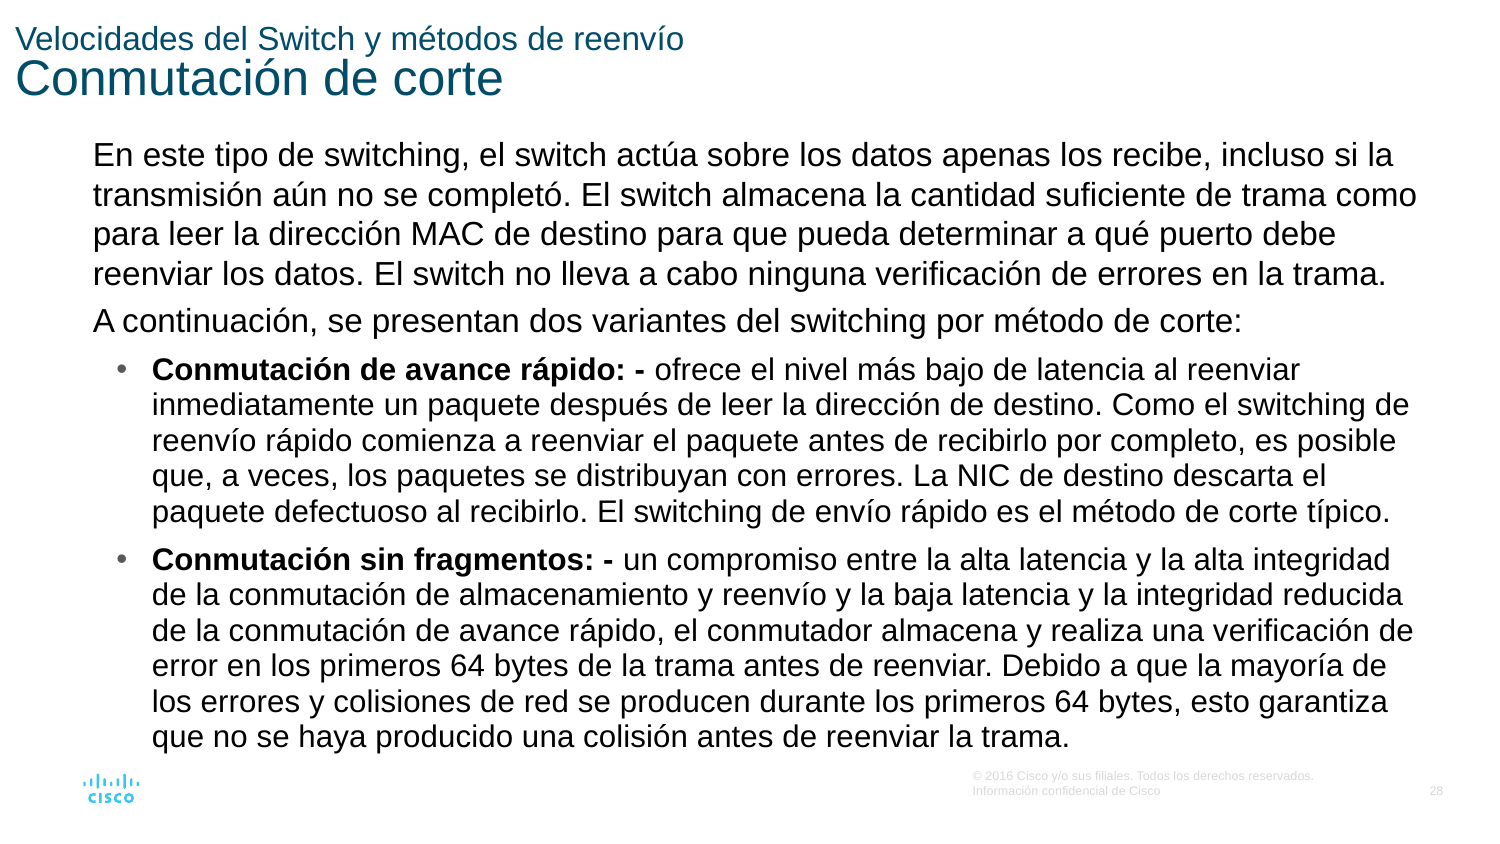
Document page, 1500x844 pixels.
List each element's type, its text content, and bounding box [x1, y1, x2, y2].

title Velocidades del Switch y métodos de reenvío Conmutación de corte [0, 5, 1369, 126]
list En este tipo de switching, el switch actúa sobre los datos apenas los recibe, incluso si la transmisión aún no se completó. El switch almacena la cantidad suficiente de trama como para leer la dirección MAC de destino para que pueda determinar a qué puerto debe reenviar los datos. El switch no lleva a cabo ninguna verificación de errores en la trama. A continuación, se presentan dos variantes del switching por método de corte: Conmutación de avance rápido: - ofrece el nivel más bajo de latencia al reenviar inmediatamente un paquete después de leer la dirección de destino. Como el switching de reenvío rápido comienza a reenviar el paquete antes de recibirlo por completo, es posible que, a veces, los paquetes se distribuyan con errores. La NIC de destino descarta el paquete defectuoso al recibirlo. El switching de envío rápido es el método de corte típico. Conmutación sin fragmentos: - un compromiso entre la alta latencia y la alta integridad de la conmutación de almacenamiento y reenvío y la baja latencia y la integridad reducida de la conmutación de avance rápido, el conmutador almacena y realiza una verificación de error en los primeros 64 bytes de la trama antes de reenviar. Debido a que la mayoría de los errores y colisiones de red se producen durante los primeros 64 bytes, esto garantiza que no se haya producido una colisión antes de reenviar la trama. [77, 125, 1437, 726]
